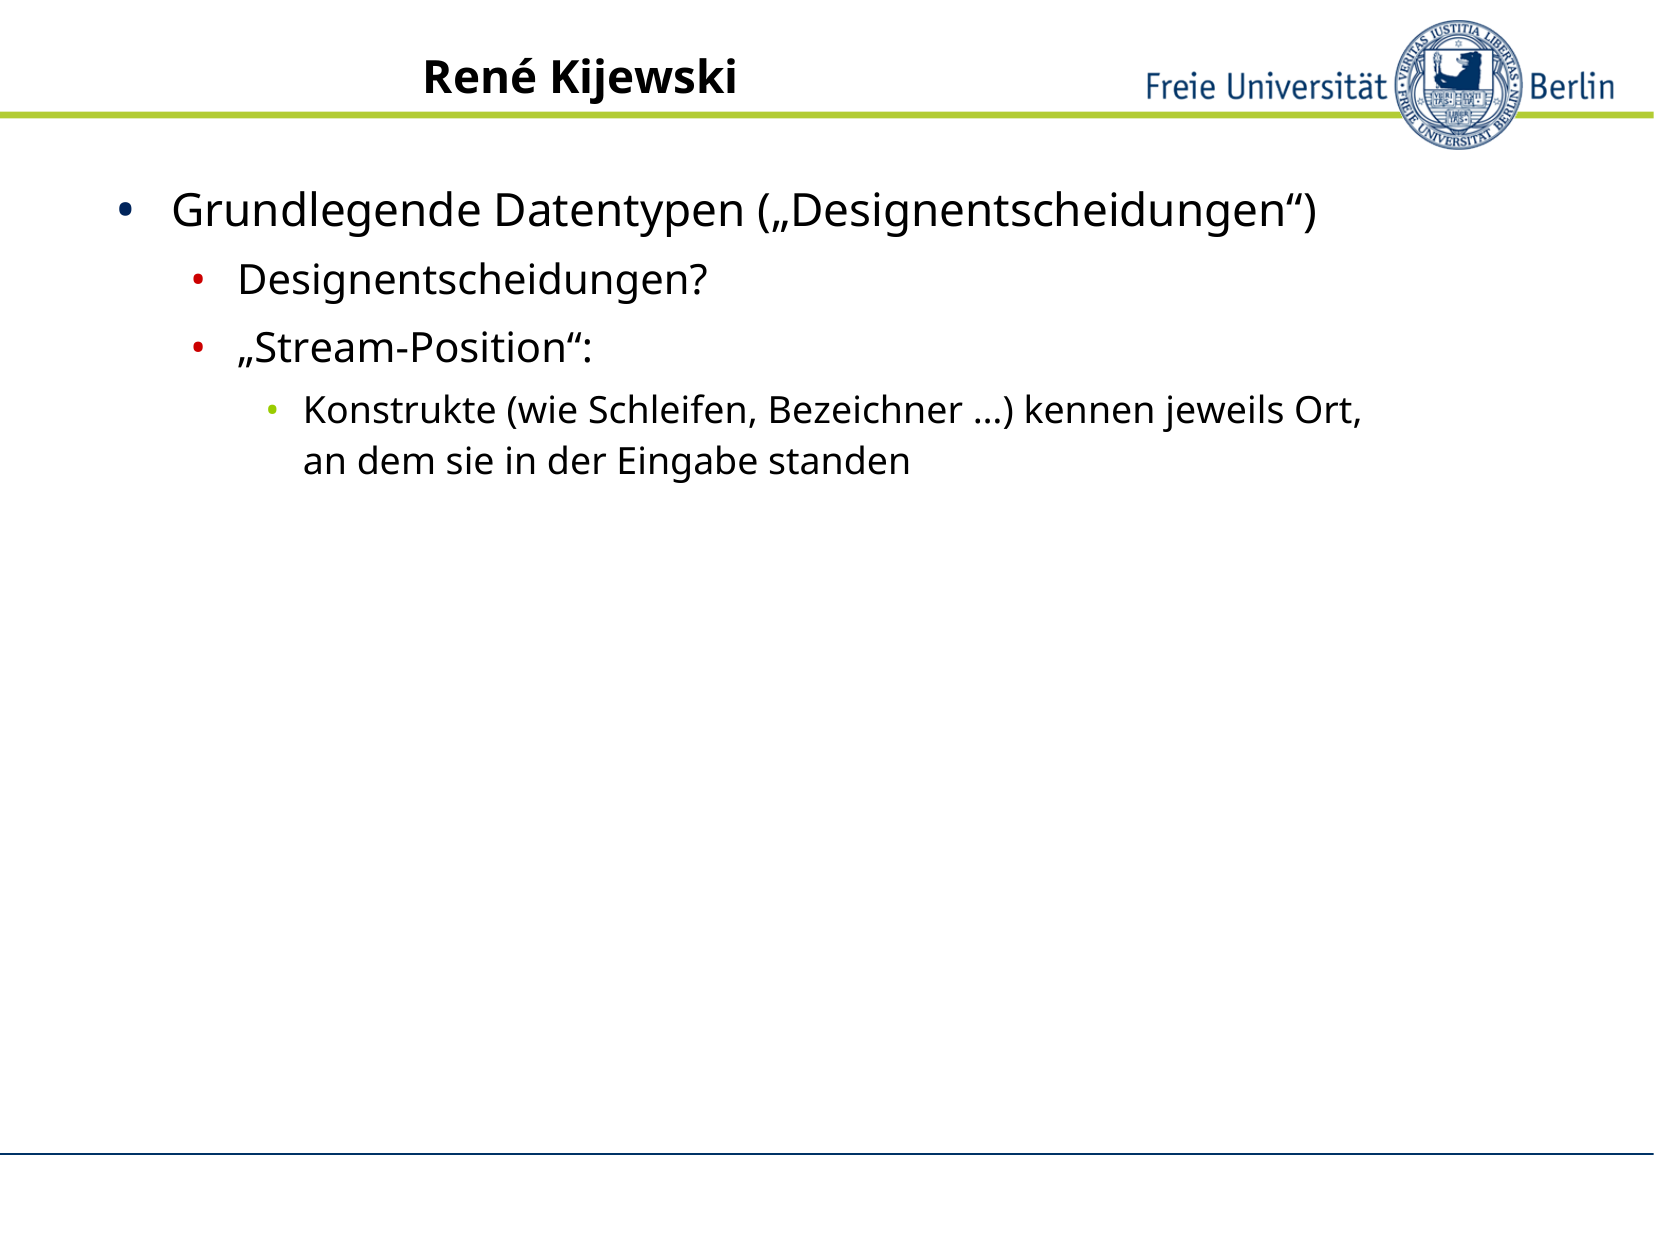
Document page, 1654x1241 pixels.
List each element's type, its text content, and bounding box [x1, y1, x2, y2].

list Grundlegende Datentypen („Designentscheidungen“) Designentscheidungen? „Stream-Position“: Konstrukte (wie Schleifen, Bezeichner …) kennen jeweils Ort, an dem sie in der Eingabe standen [115, 177, 1418, 680]
title René Kijewski [422, 0, 1654, 152]
